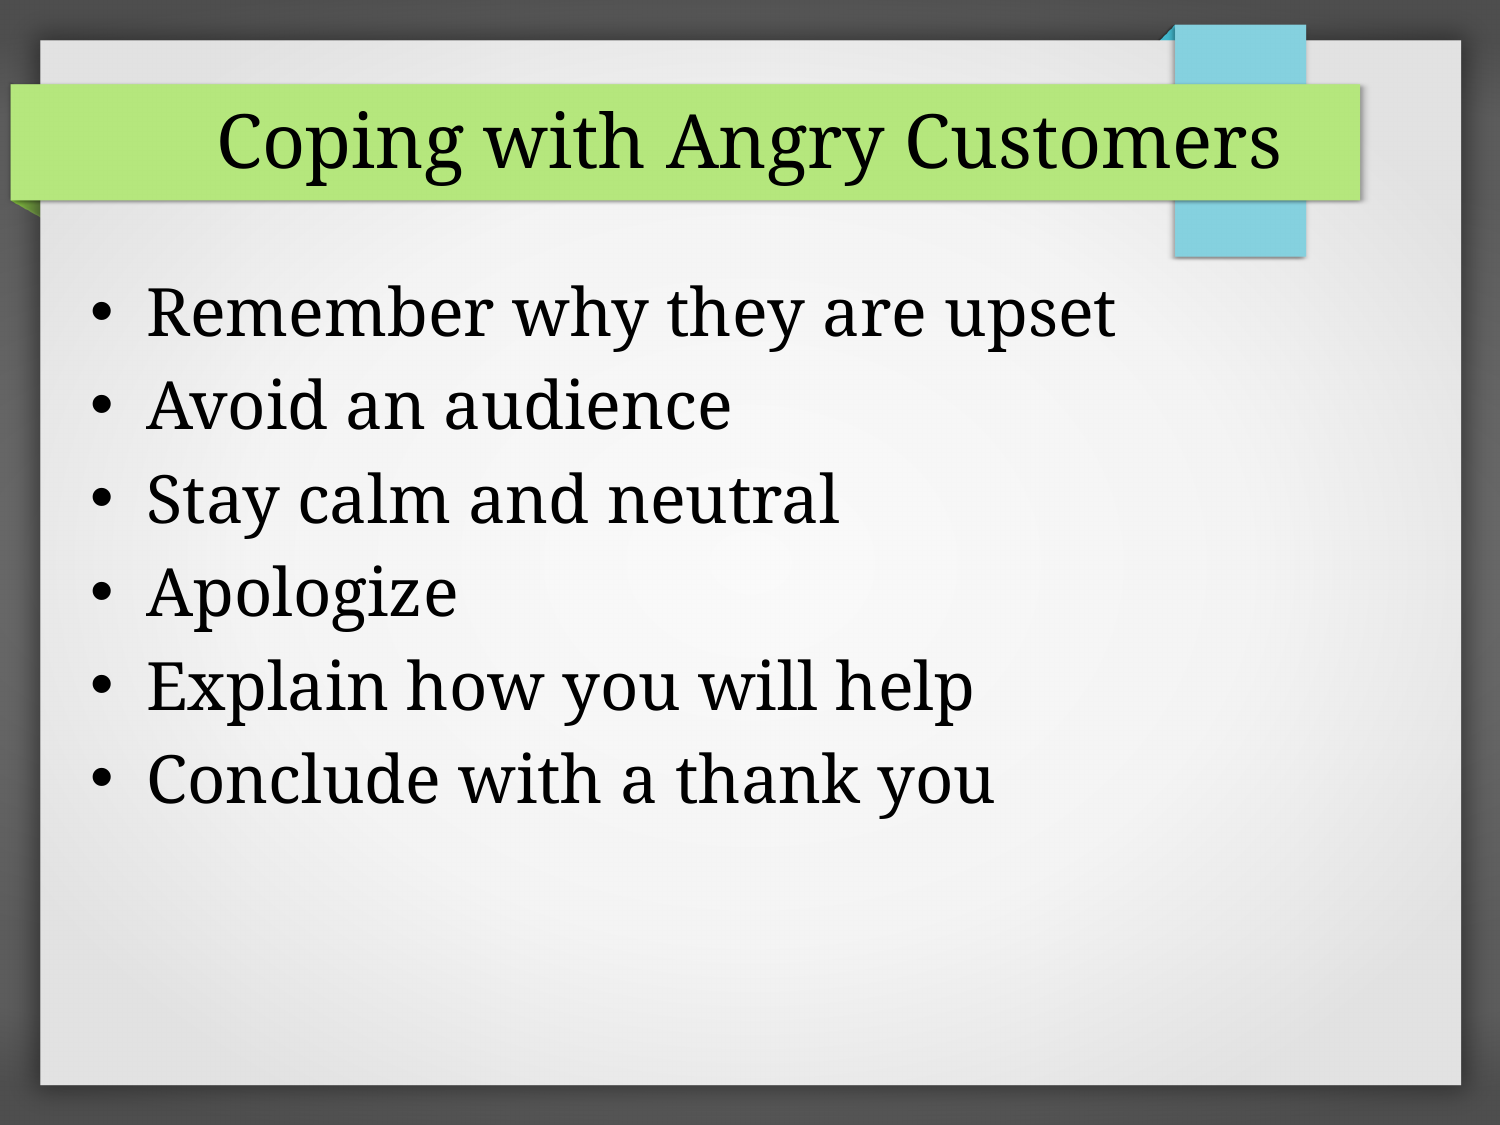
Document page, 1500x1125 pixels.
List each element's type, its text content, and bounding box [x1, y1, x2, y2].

picture [0, 0, 1500, 1125]
list Remember why they are upset Avoid an audience Stay calm and neutral Apologize Explain how you will help Conclude with a thank you [75, 262, 1425, 1005]
title Coping with Angry Customers [75, 45, 1425, 233]
